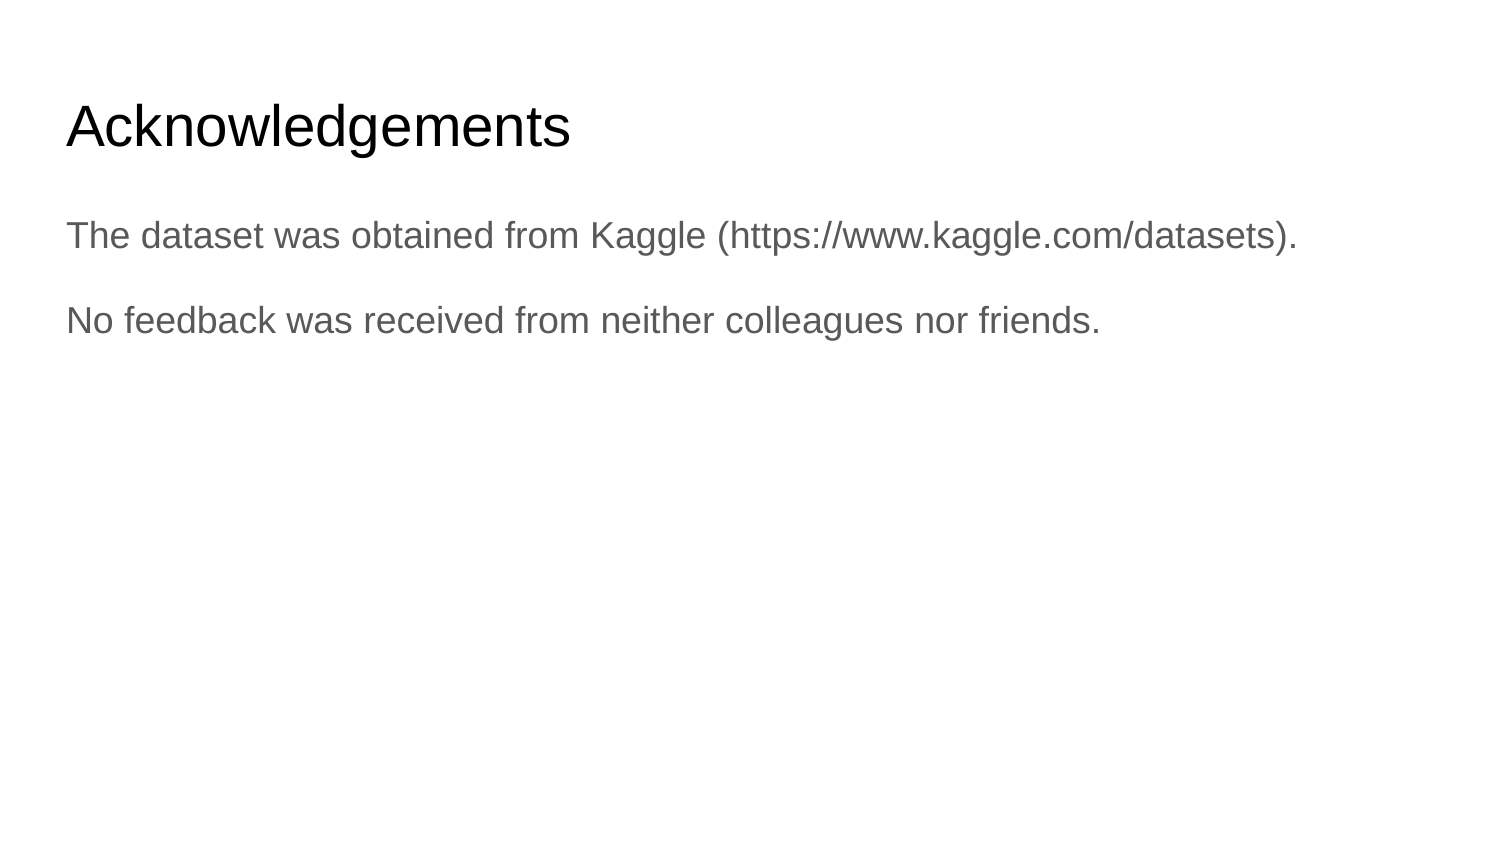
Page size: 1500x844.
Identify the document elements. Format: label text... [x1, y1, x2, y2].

title Acknowledgements [51, 72, 1449, 167]
list The dataset was obtained from Kaggle (https://www.kaggle.com/datasets). No feedback was received from neither colleagues nor friends. [51, 189, 1449, 750]
